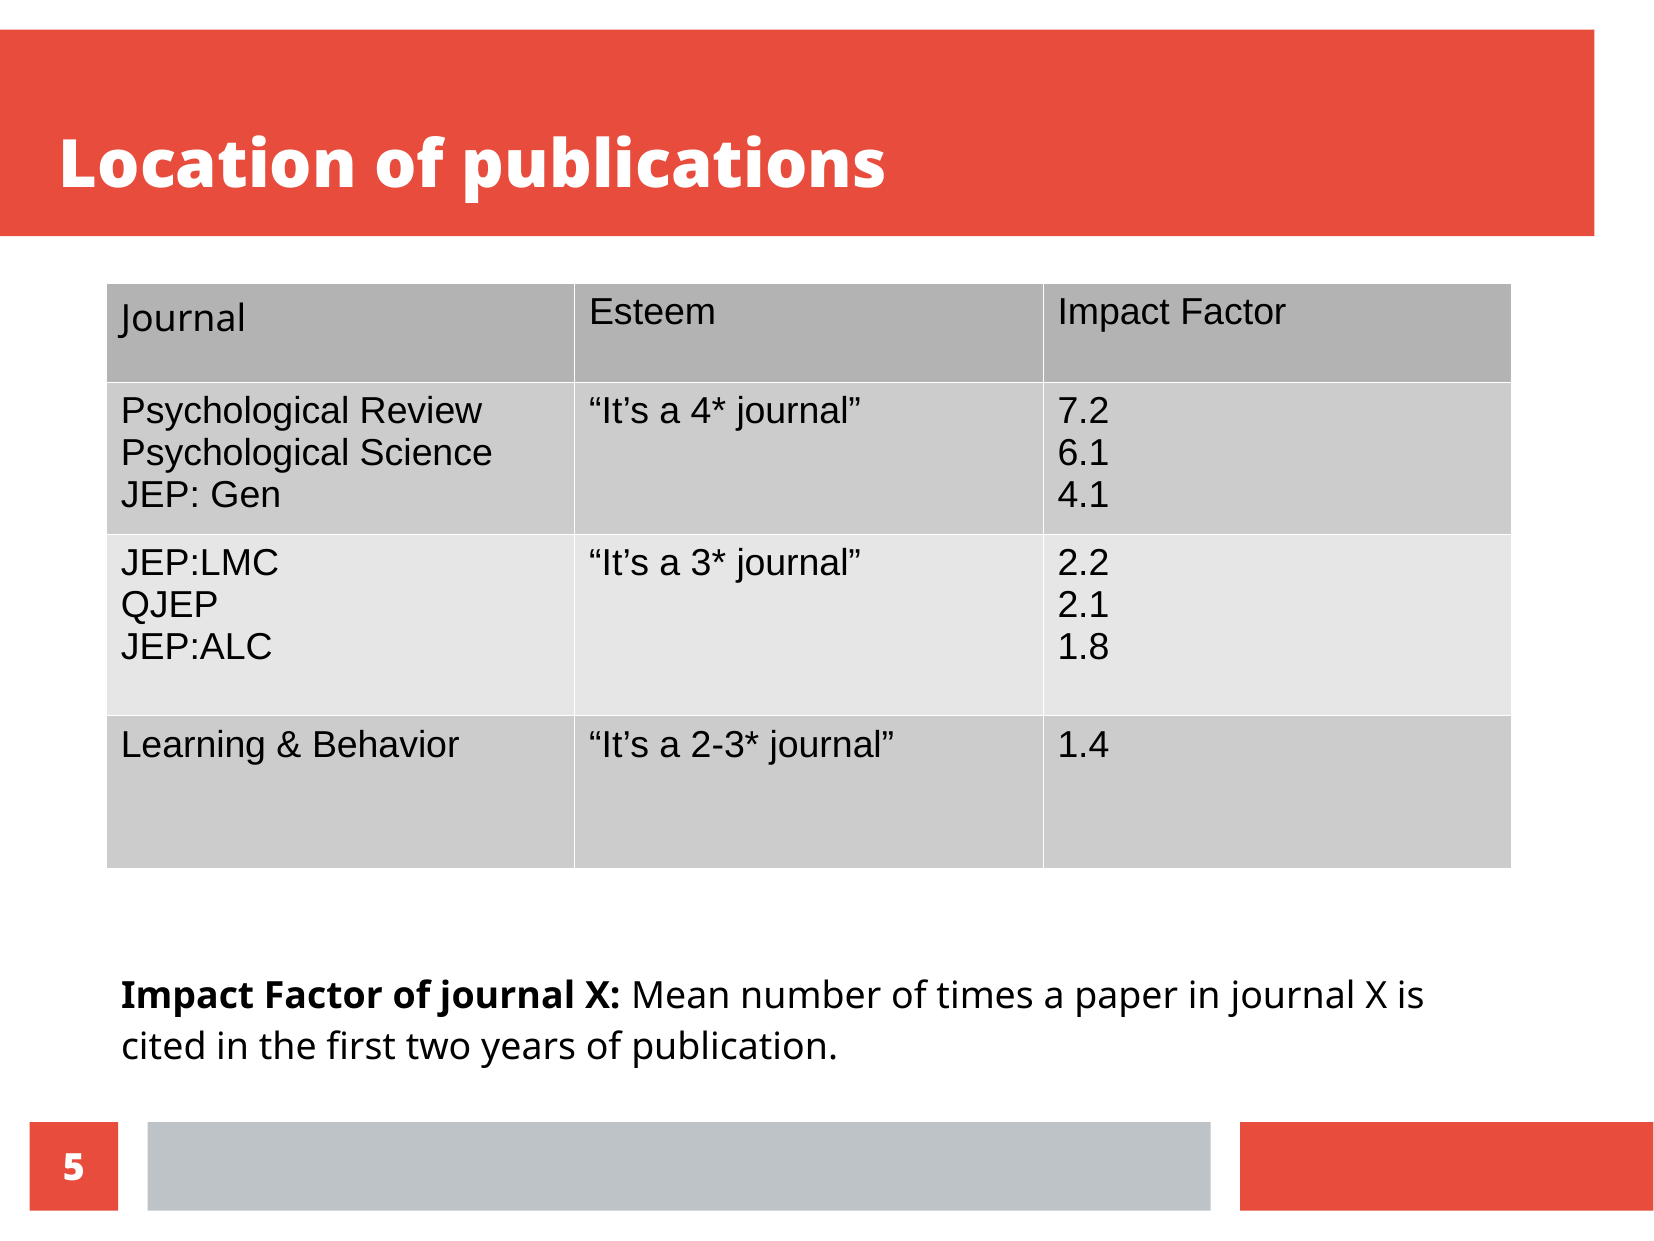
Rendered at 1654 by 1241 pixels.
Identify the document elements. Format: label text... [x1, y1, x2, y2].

title Location of publications [59, 59, 1595, 207]
table_header Esteem [575, 284, 1043, 382]
table_cell “It’s a 3* journal” [575, 535, 1043, 715]
table_cell 2.2 2.1 1.8 [1044, 535, 1511, 715]
table_header Impact Factor [1044, 284, 1511, 382]
table_cell JEP:LMC QJEP JEP:ALC [107, 535, 574, 715]
table_header Journal [107, 284, 574, 382]
text_box Impact Factor of journal X: Mean number of times a paper in journal X is cited in the first two years of publication. [106, 961, 1489, 1063]
table_cell “It’s a 4* journal” [575, 383, 1043, 534]
table_cell 7.2 6.1 4.1 [1044, 383, 1511, 534]
table_cell Learning & Behavior [107, 716, 574, 868]
table_cell 1.4 [1044, 716, 1511, 868]
table_cell “It’s a 2-3* journal” [575, 716, 1043, 868]
table_cell Psychological Review Psychological Science JEP: Gen [107, 383, 574, 534]
